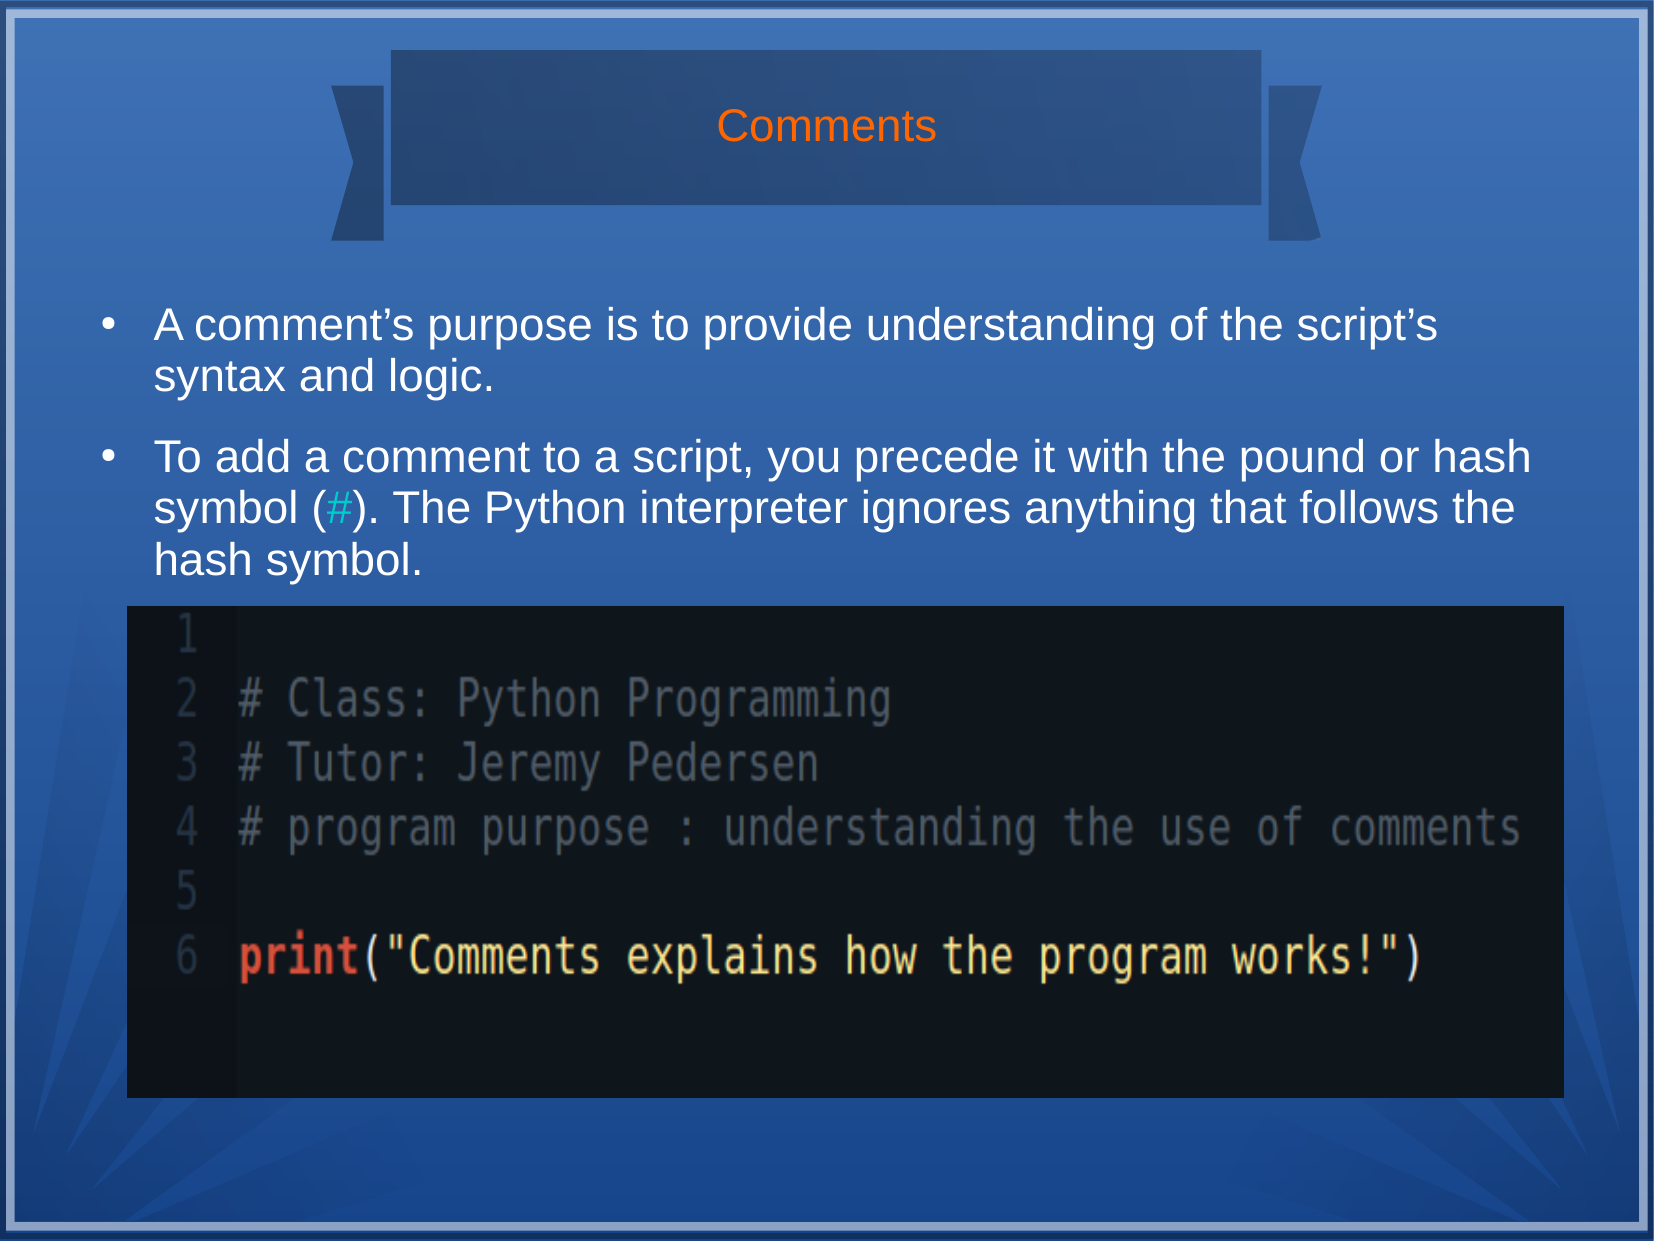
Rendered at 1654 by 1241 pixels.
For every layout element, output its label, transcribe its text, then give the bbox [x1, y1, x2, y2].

picture [127, 606, 1564, 1098]
list A comment’s purpose is to provide understanding of the script’s syntax and logic. To add a comment to a script, you precede it with the pound or hash symbol (#). The Python interpreter ignores anything that follows the hash symbol. [82, 299, 1571, 1241]
title Comments [389, 47, 1264, 205]
